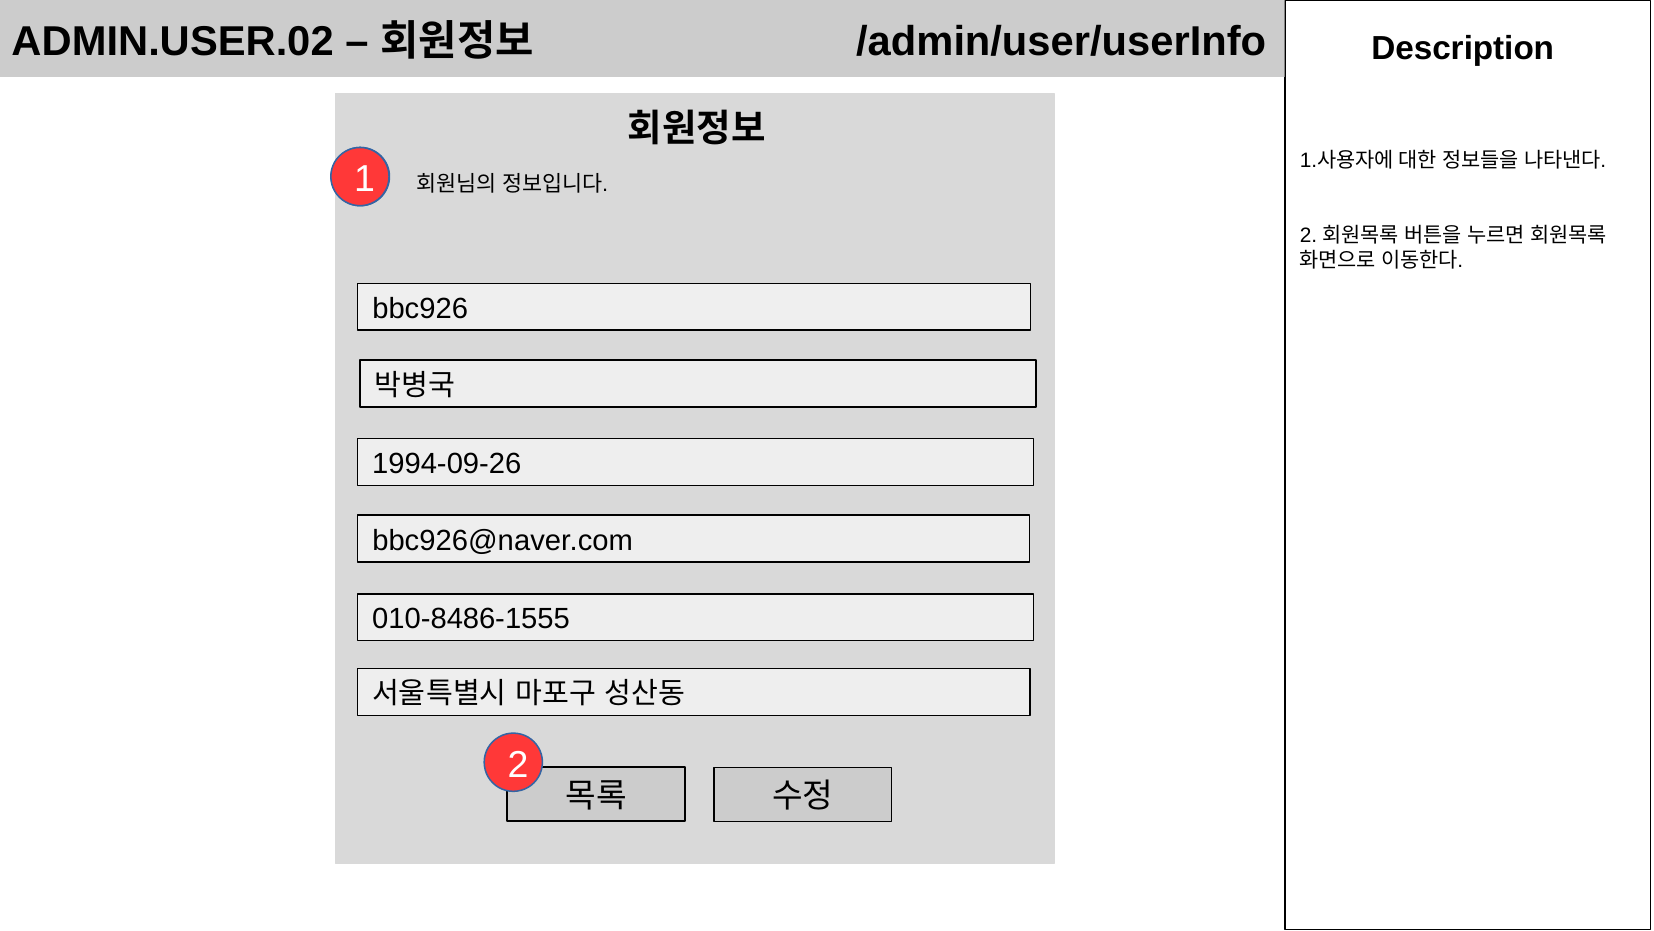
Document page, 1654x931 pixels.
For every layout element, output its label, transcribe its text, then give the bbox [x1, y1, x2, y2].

text_box Description [1291, 18, 1635, 77]
text_box bbc926@naver.com [357, 515, 1030, 562]
text_box 회원정보 [339, 88, 1055, 143]
text_box 2 [484, 733, 543, 792]
text_box [1285, 0, 1651, 930]
text_box 회원정보 [708, 135, 722, 141]
text_box 서울특별시 마포구 성산동 [357, 668, 1030, 716]
text_box [335, 93, 1055, 864]
text_box 목록 [507, 767, 686, 821]
text_box ADMIN.USER.02 – 회원정보 /admin/user/userInfo [0, 0, 1285, 77]
text_box 1994-09-26 [357, 438, 1034, 486]
text_box bbc926 [357, 283, 1031, 331]
text_box 1 [330, 147, 390, 206]
text_box 회원님의 정보입니다. [401, 162, 781, 206]
text_box 1.사용자에 대한 정보들을 나타낸다. 2. 회원목록 버튼을 누르면 회원목록 화면으로 이동한다. [1285, 139, 1635, 850]
text_box 박병국 [359, 360, 1036, 407]
text_box 수정 [713, 767, 892, 822]
text_box 010-8486-1555 [357, 593, 1034, 641]
